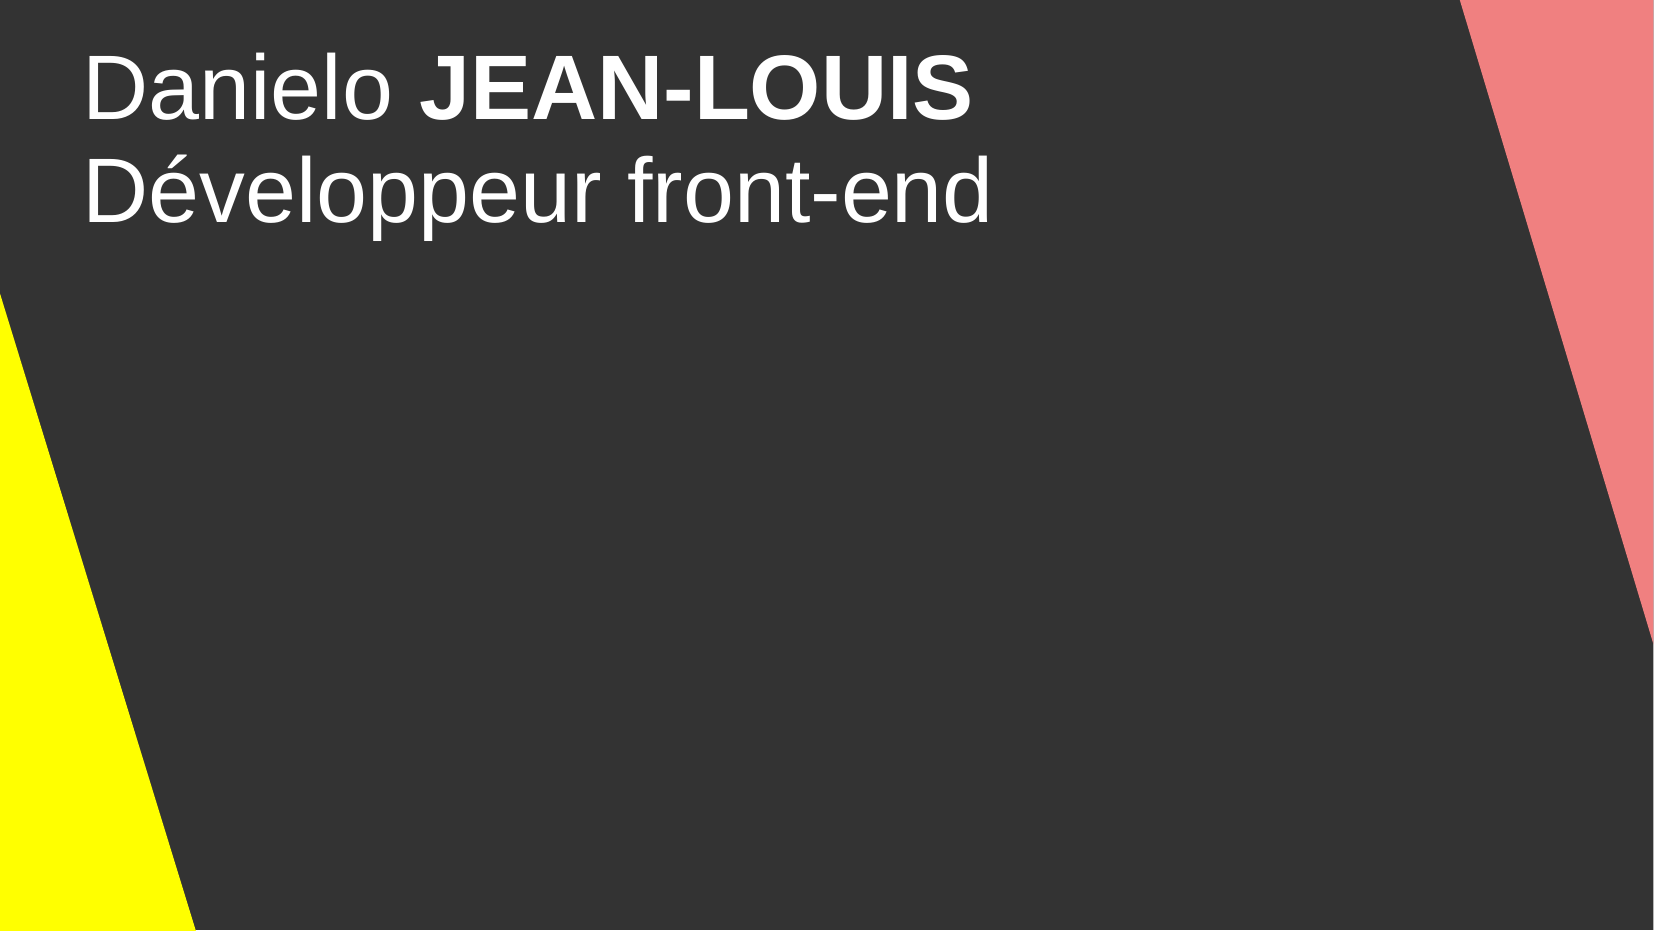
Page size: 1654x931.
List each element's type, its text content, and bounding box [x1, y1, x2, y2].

text_box [1459, 0, 1654, 647]
subtitle Danielo JEAN-LOUIS Développeur front-end [82, 36, 1571, 758]
text_box [0, 293, 196, 931]
